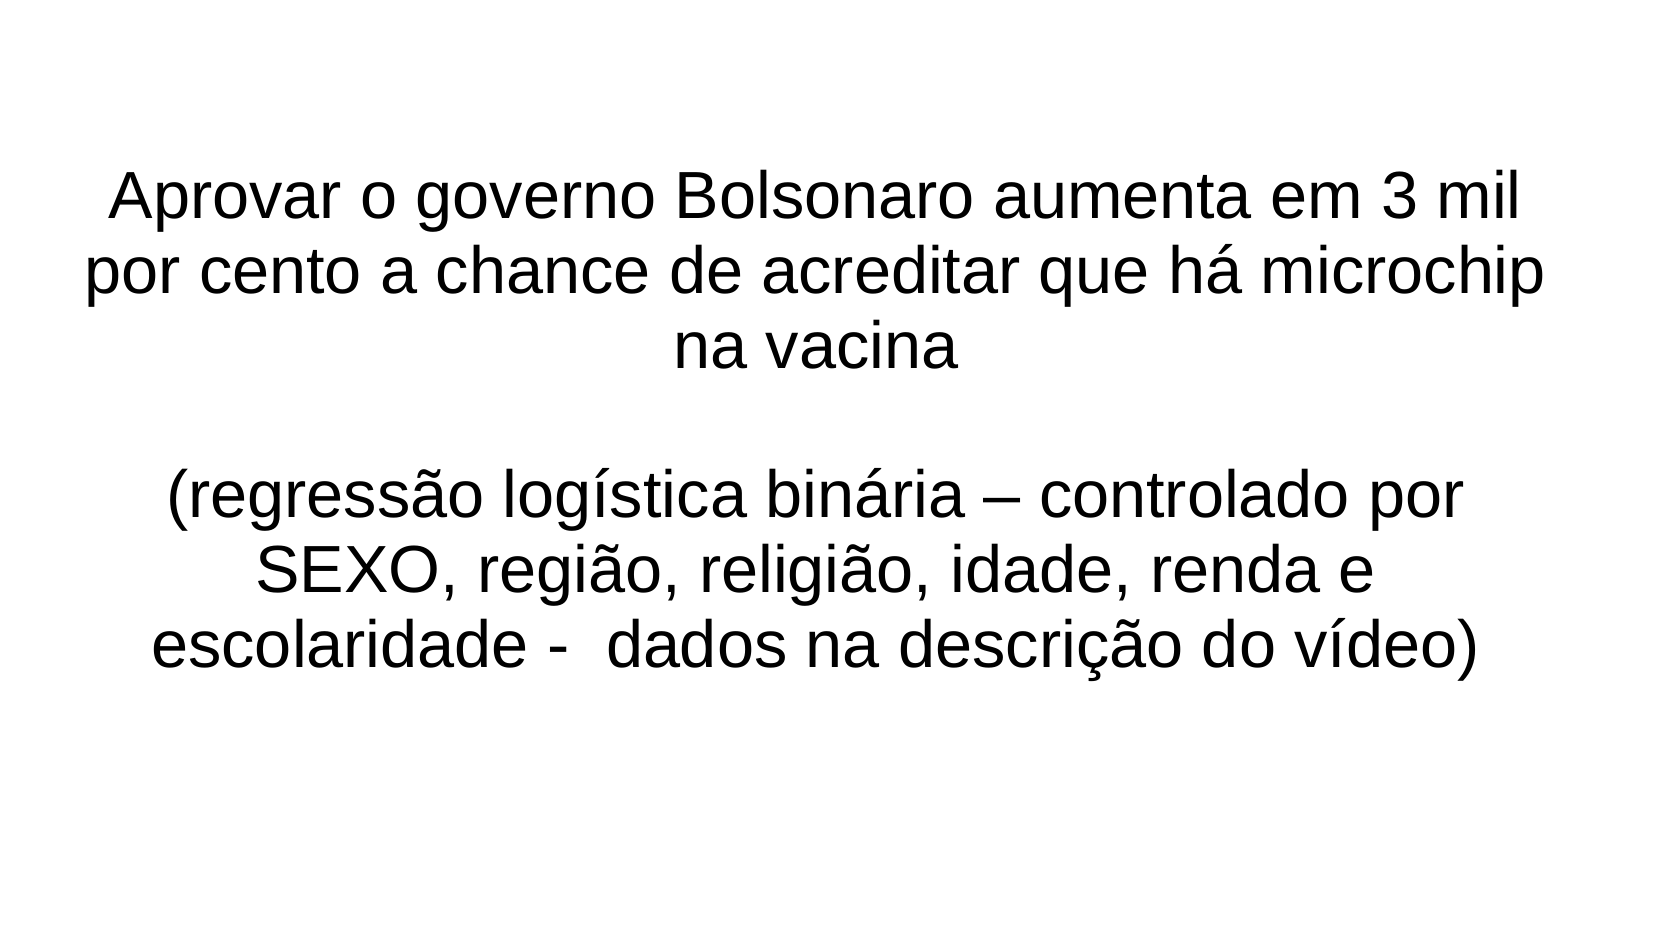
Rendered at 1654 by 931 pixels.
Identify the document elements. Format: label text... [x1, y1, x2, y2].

subtitle Aprovar o governo Bolsonaro aumenta em 3 mil por cento a chance de acreditar que há microchip na vacina (regressão logística binária – controlado por SEXO, região, religião, idade, renda e escolaridade - dados na descrição do vídeo) [71, 150, 1561, 690]
